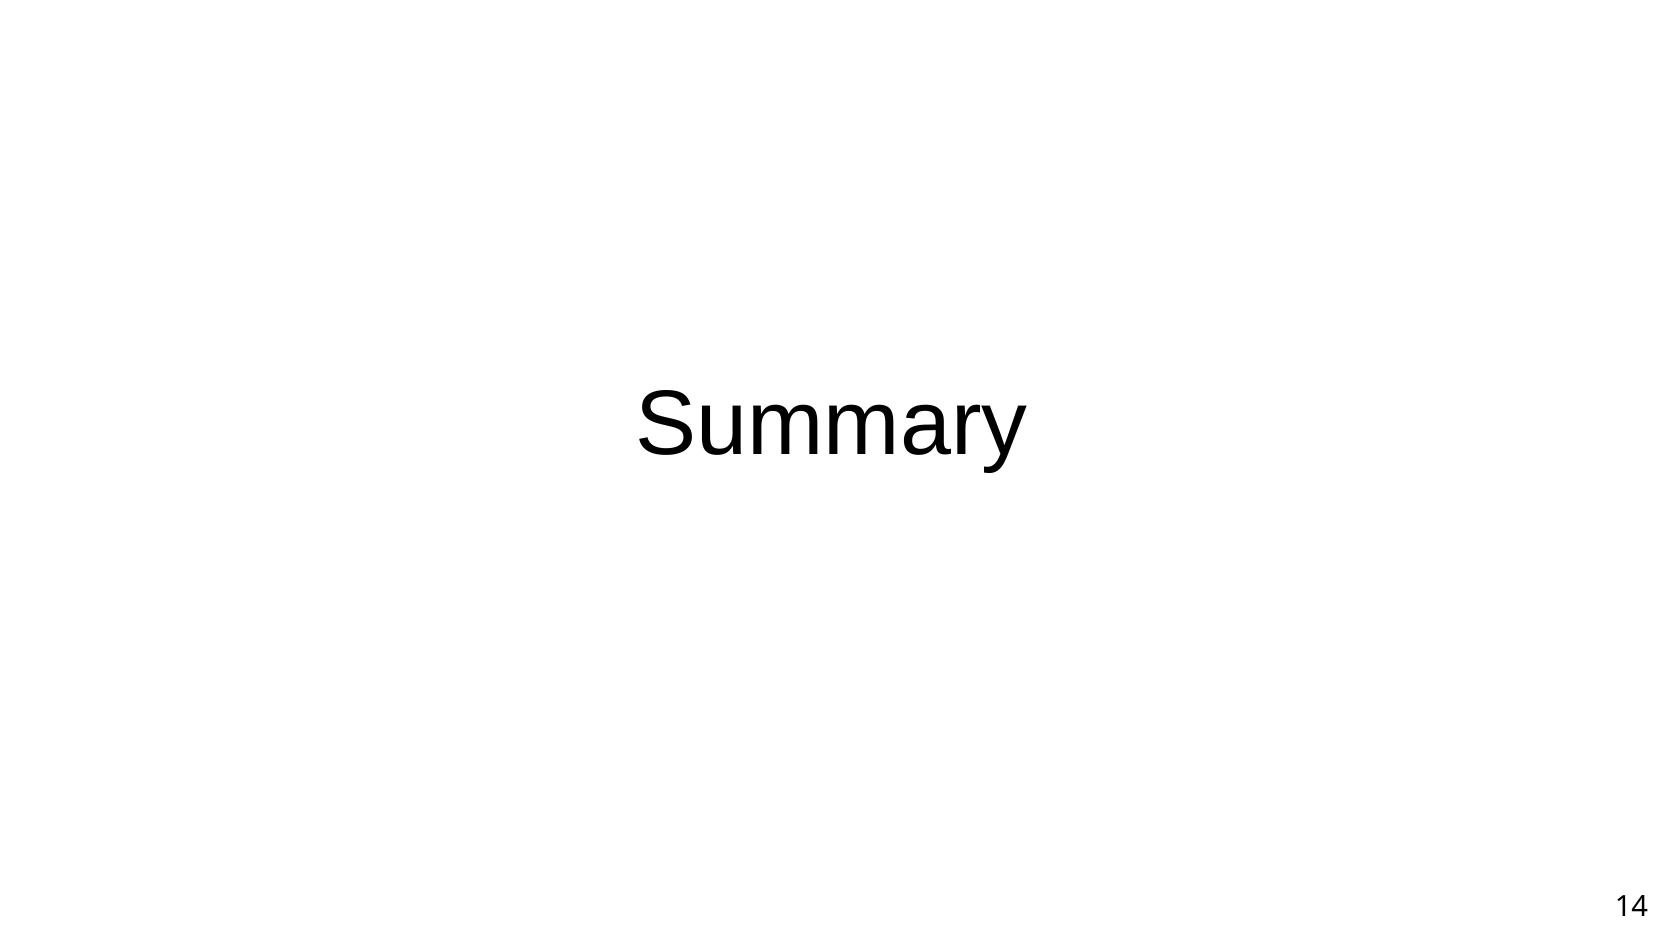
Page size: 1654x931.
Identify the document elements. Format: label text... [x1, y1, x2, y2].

title Summary [87, 345, 1576, 501]
